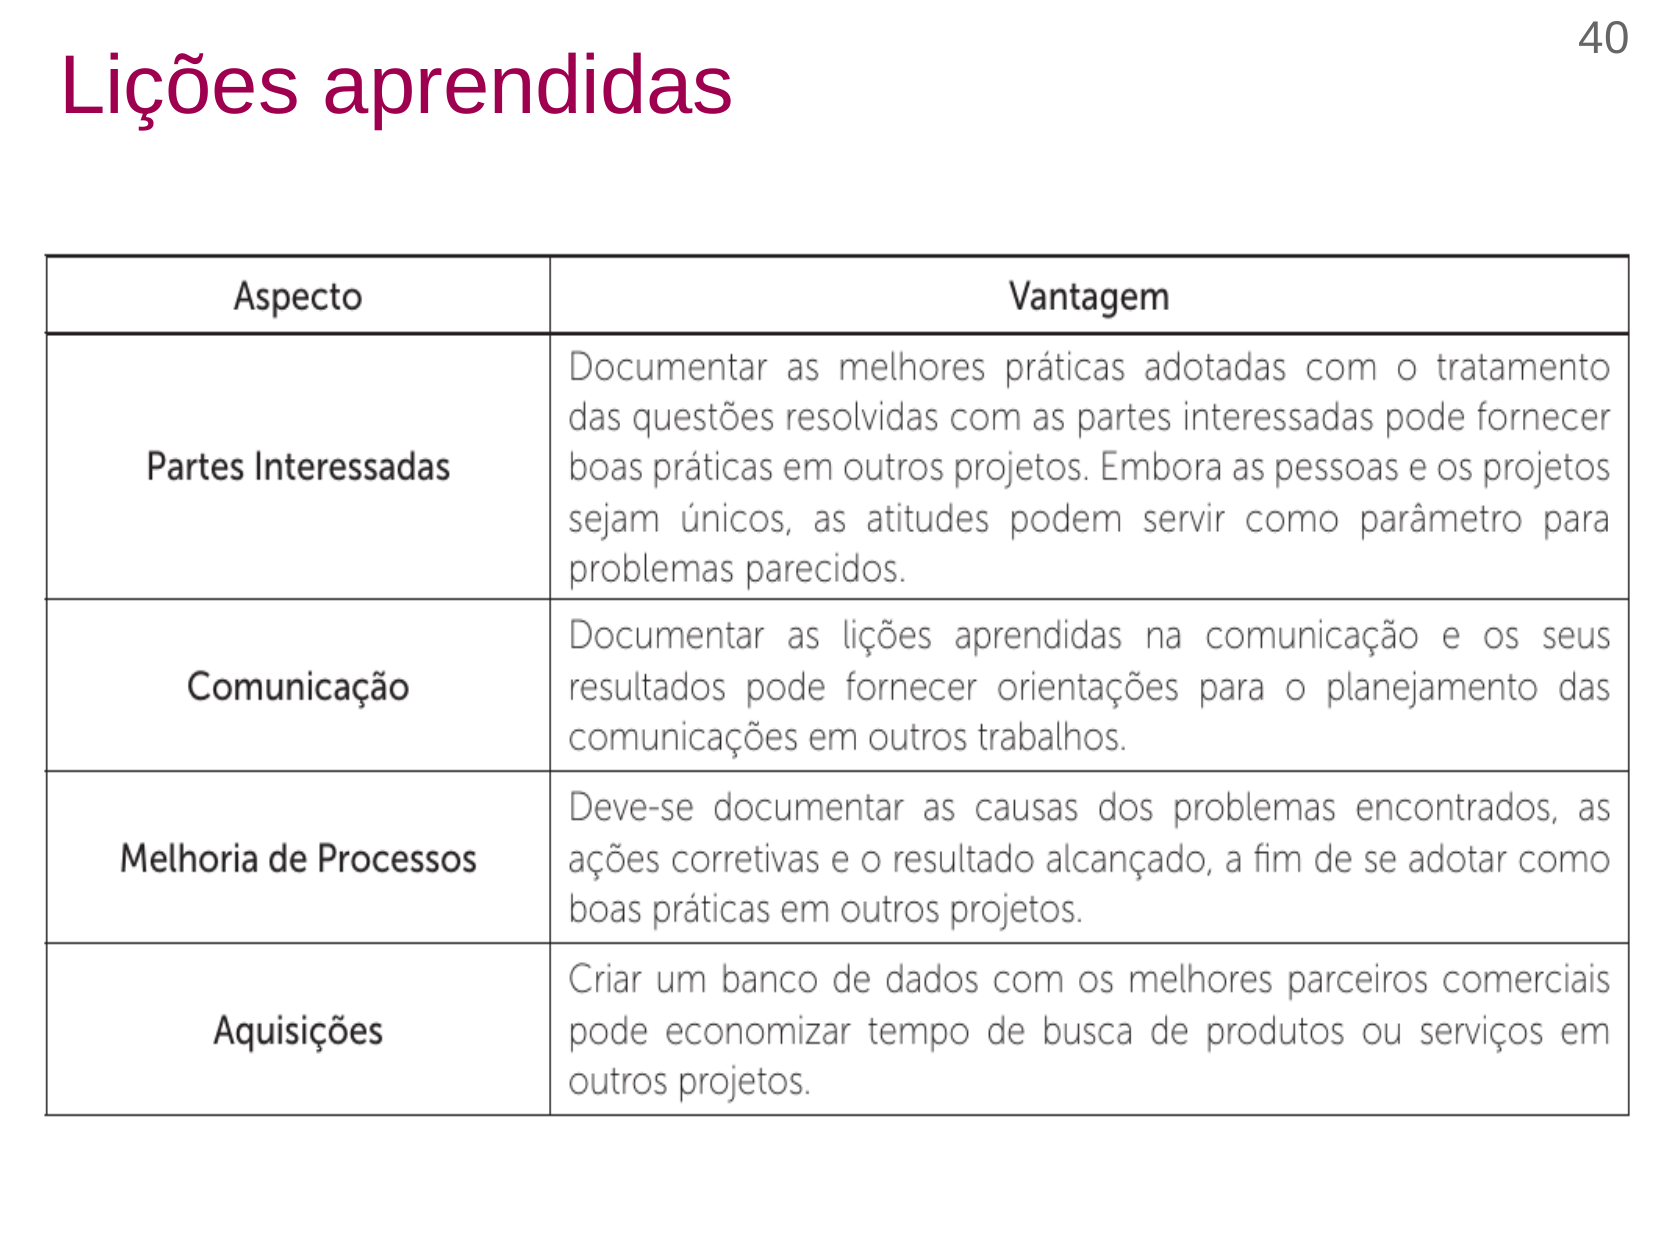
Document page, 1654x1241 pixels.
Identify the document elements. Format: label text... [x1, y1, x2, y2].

title Lições aprendidas [59, 29, 1595, 148]
picture [40, 249, 1633, 1123]
